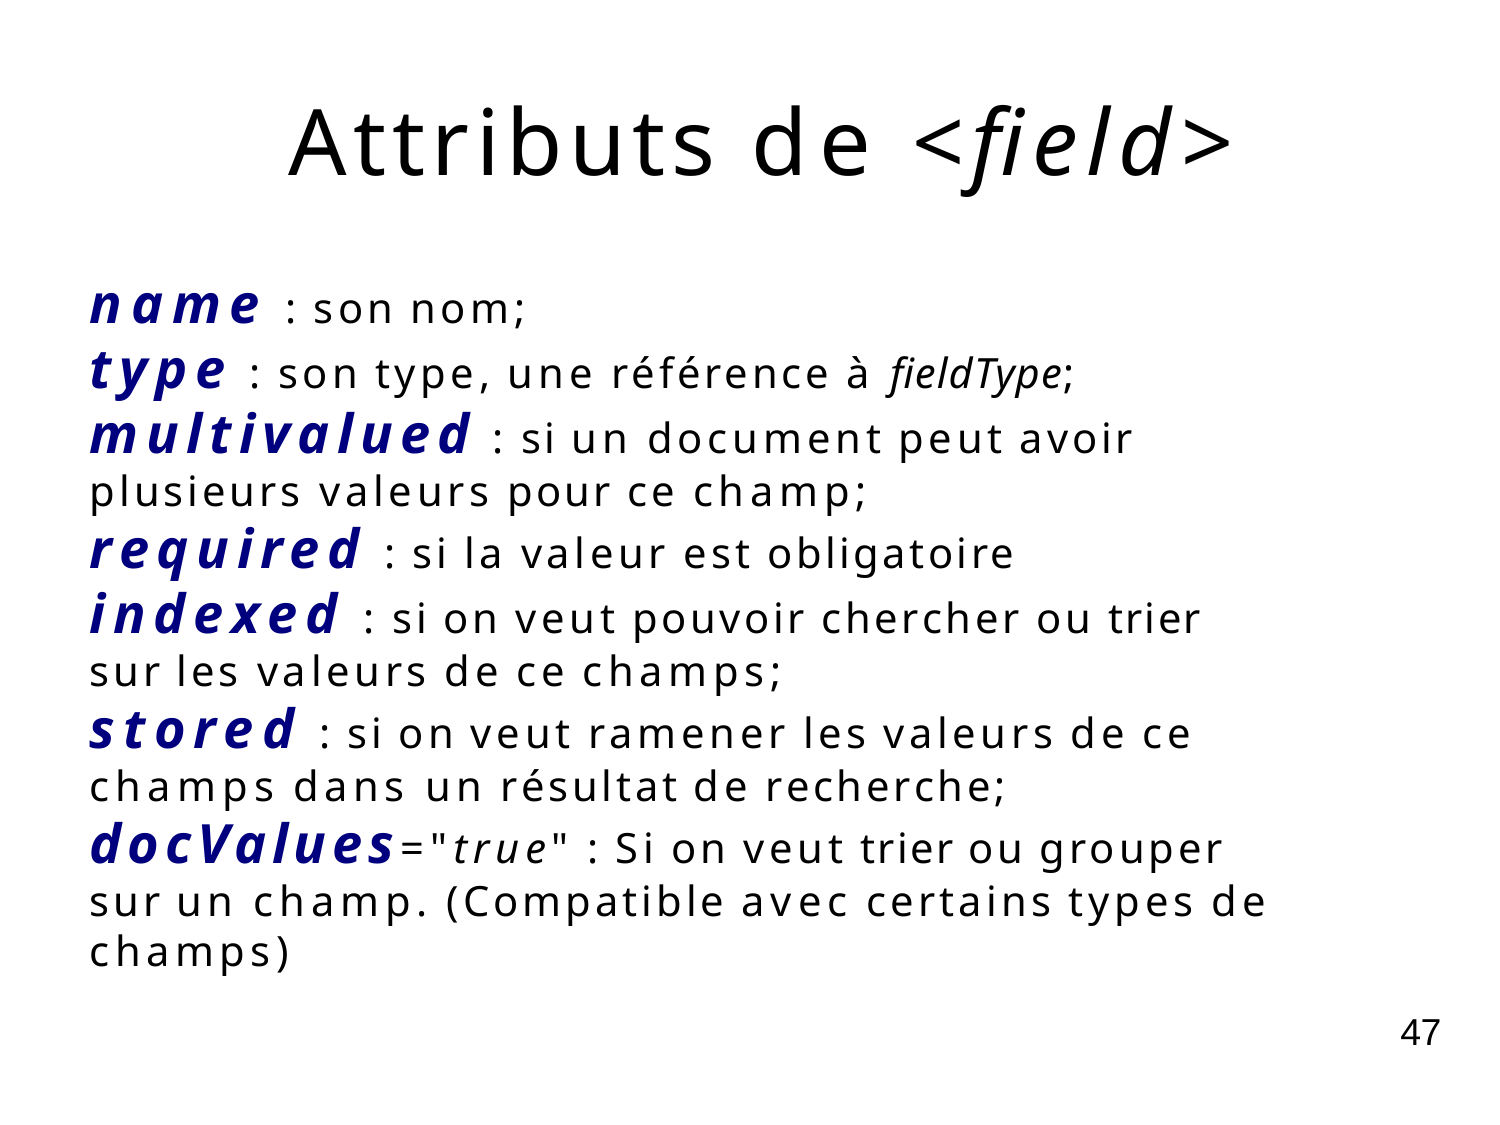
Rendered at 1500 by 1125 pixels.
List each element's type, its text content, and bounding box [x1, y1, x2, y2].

text_box name : son nom; type : son type, une référence à fieldType; multivalued : si un document peut avoir plusieurs valeurs pour ce champ; required : si la valeur est obligatoire indexed : si on veut pouvoir chercher ou trier sur les valeurs de ce champs; stored : si on veut ramener les valeurs de ce champs dans un résultat de recherche; docValues="true" : Si on veut trier ou grouper sur un champ. (Compatible avec certains types de champs) [87, 267, 1388, 975]
slide_number 47 [1373, 1009, 1451, 1125]
title Attributs de <field> [87, 26, 1413, 272]
